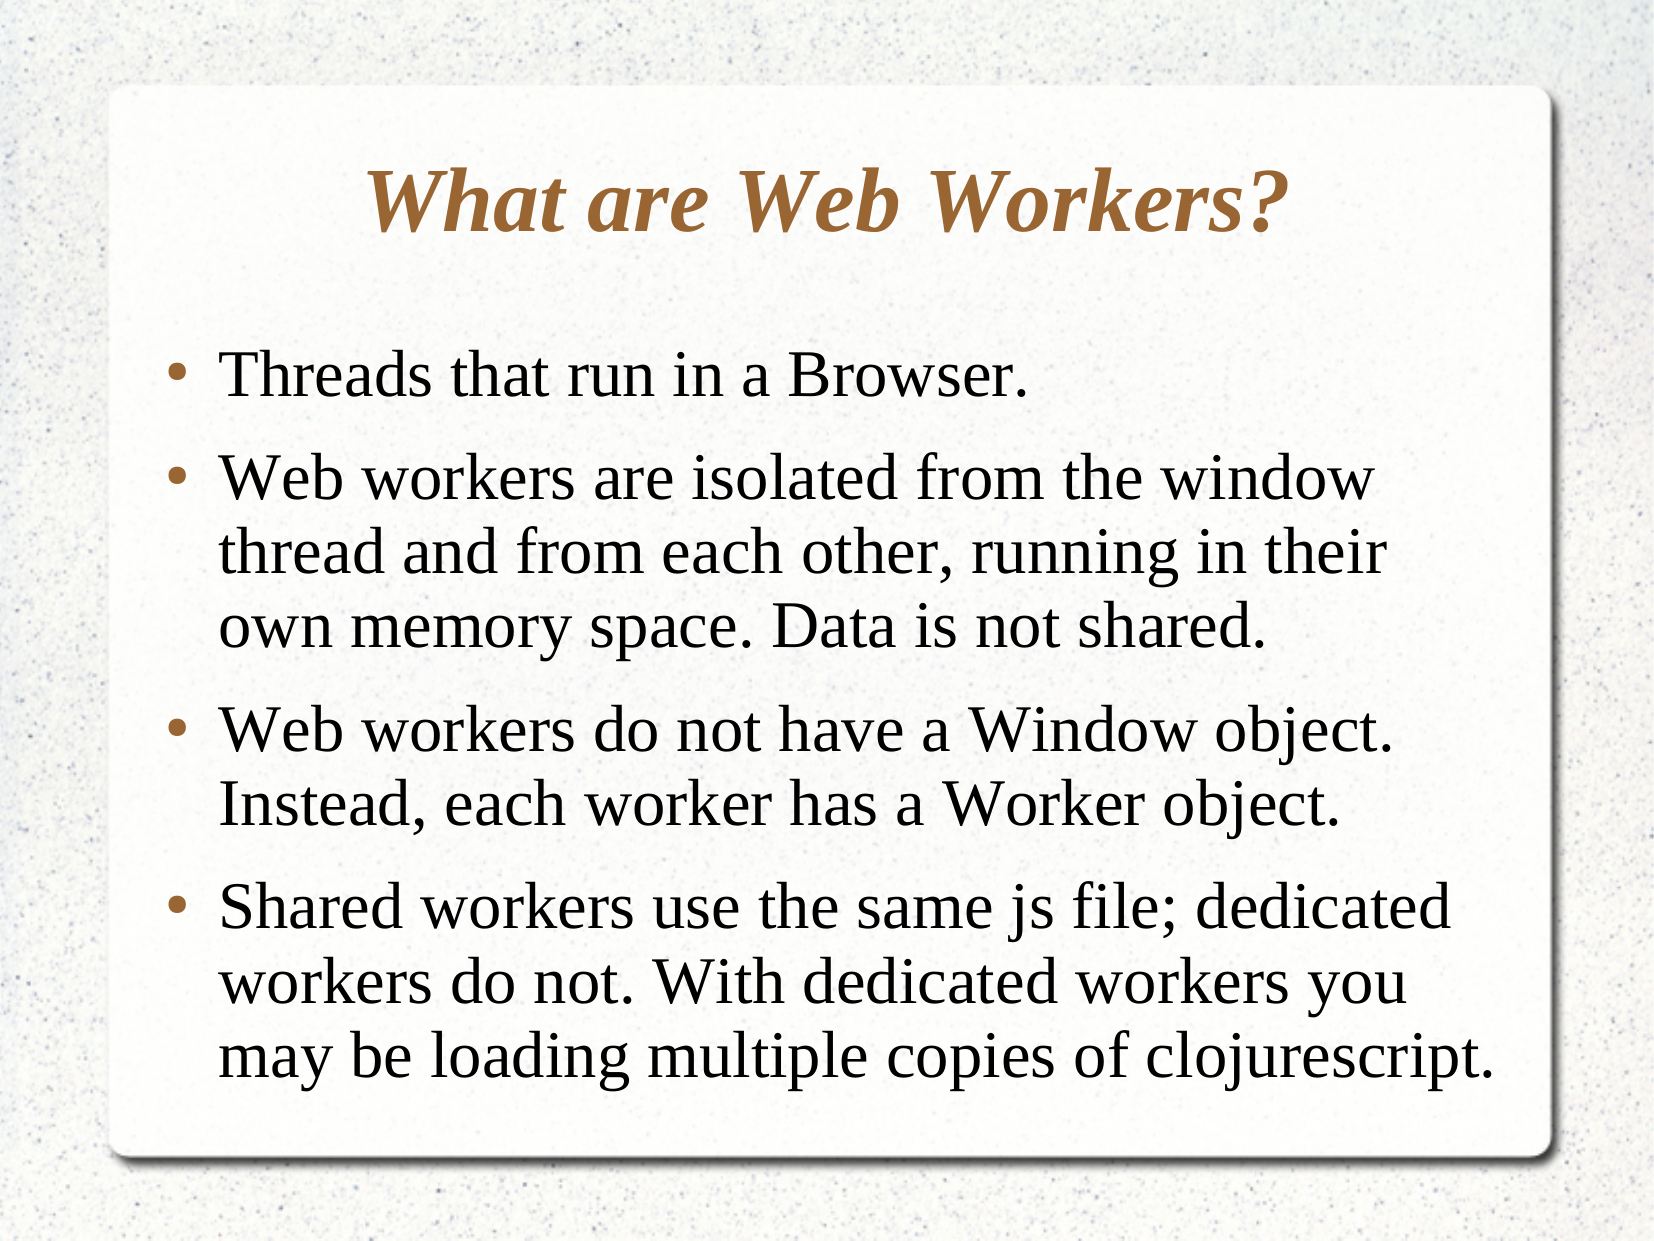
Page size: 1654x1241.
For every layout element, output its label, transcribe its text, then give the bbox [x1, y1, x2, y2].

title What are Web Workers? [118, 96, 1536, 304]
list Threads that run in a Browser. Web workers are isolated from the window thread and from each other, running in their own memory space. Data is not shared. Web workers do not have a Window object. Instead, each worker has a Worker object. Shared workers use the same js file; dedicated workers do not. With dedicated workers you may be loading multiple copies of clojurescript. [147, 336, 1506, 1092]
picture [0, 0, 1654, 1241]
